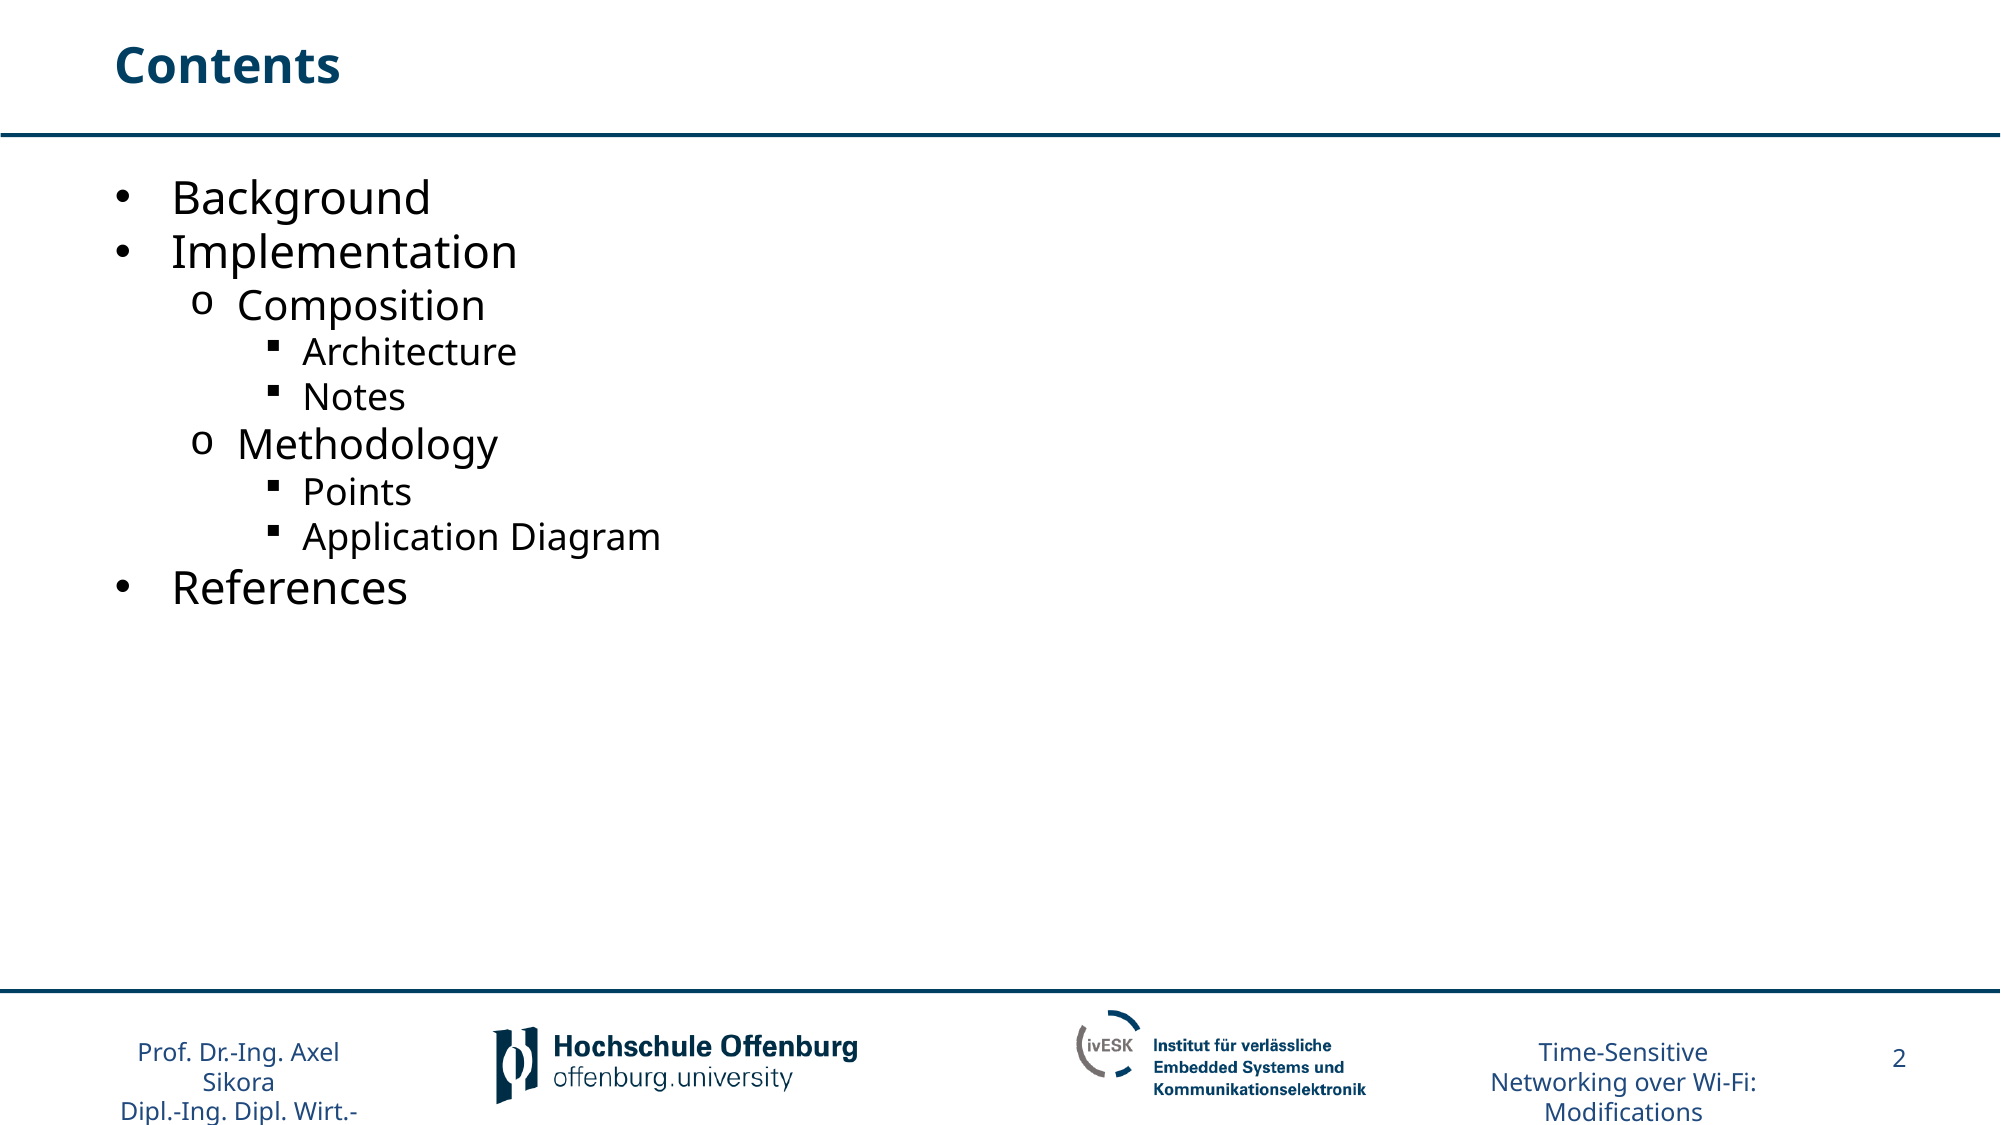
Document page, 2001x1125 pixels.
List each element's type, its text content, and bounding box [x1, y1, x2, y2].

picture [1059, 1010, 1382, 1106]
picture [492, 1025, 858, 1105]
title Contents [99, 20, 1900, 108]
list Background Implementation Composition Architecture Notes Methodology Points Application Diagram References [99, 160, 1900, 963]
